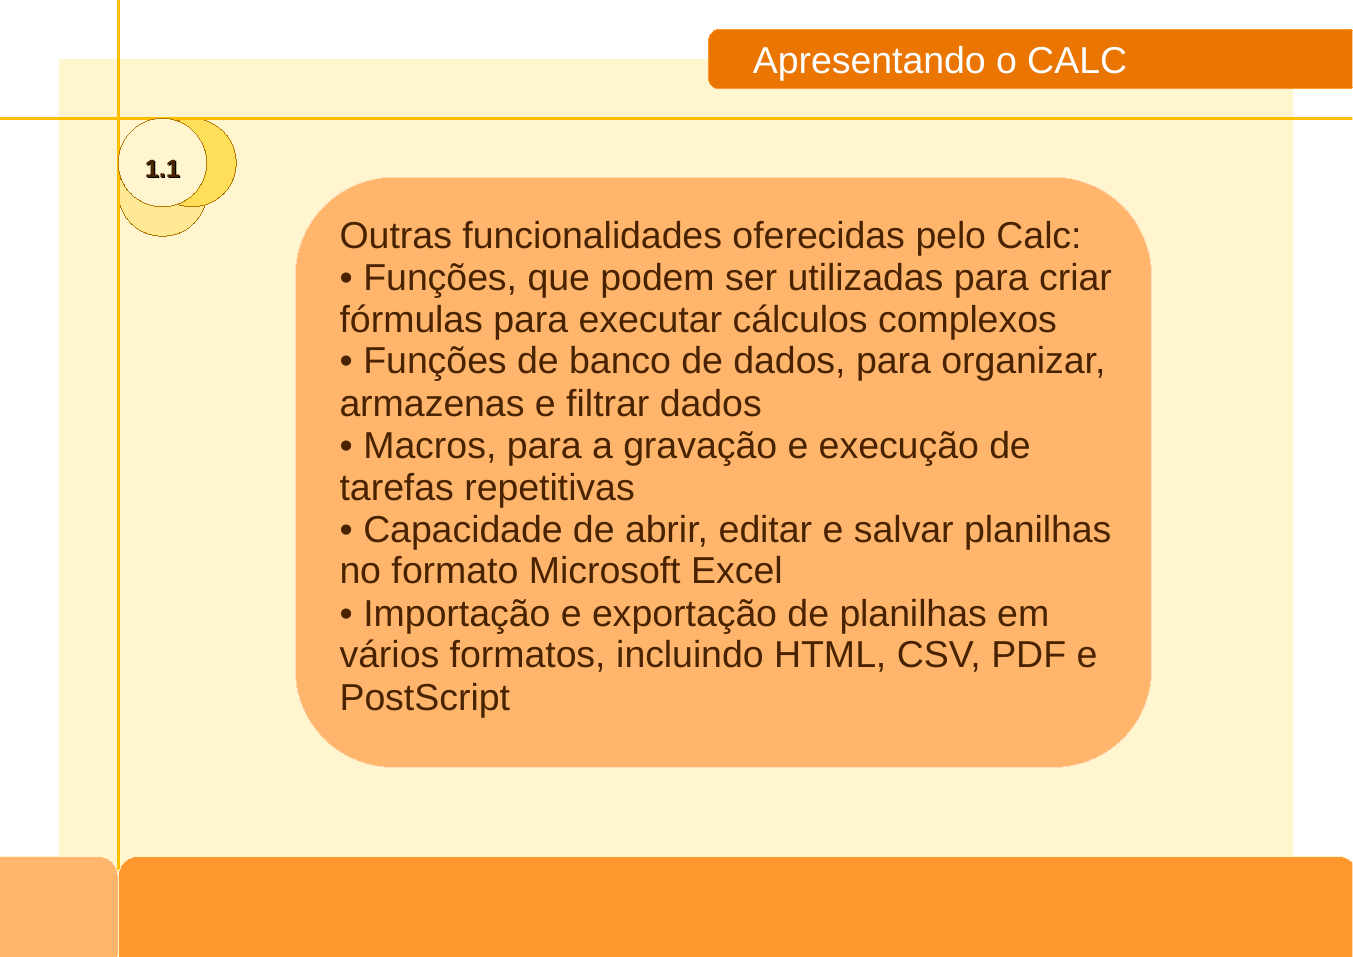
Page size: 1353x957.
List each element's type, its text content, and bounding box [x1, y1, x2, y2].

text_box Outras funcionalidades oferecidas pelo Calc: • Funções, que podem ser utilizadas para criar fórmulas para executar cálculos complexos • Funções de banco de dados, para organizar, armazenas e filtrar dados • Macros, para a gravação e execução de tarefas repetitivas • Capacidade de abrir, editar e salvar planilhas no formato Microsoft Excel • Importação e exportação de planilhas em vários formatos, incluindo HTML, CSV, PDF e PostScript [324, 206, 1152, 768]
text_box [708, 29, 1353, 89]
text_box [0, 856, 1353, 957]
text_box [127, 219, 198, 237]
text_box Apresentando o CALC [738, 31, 1143, 89]
text_box 1.1 [118, 147, 207, 219]
text_box [120, 118, 237, 205]
text_box [295, 177, 1123, 739]
